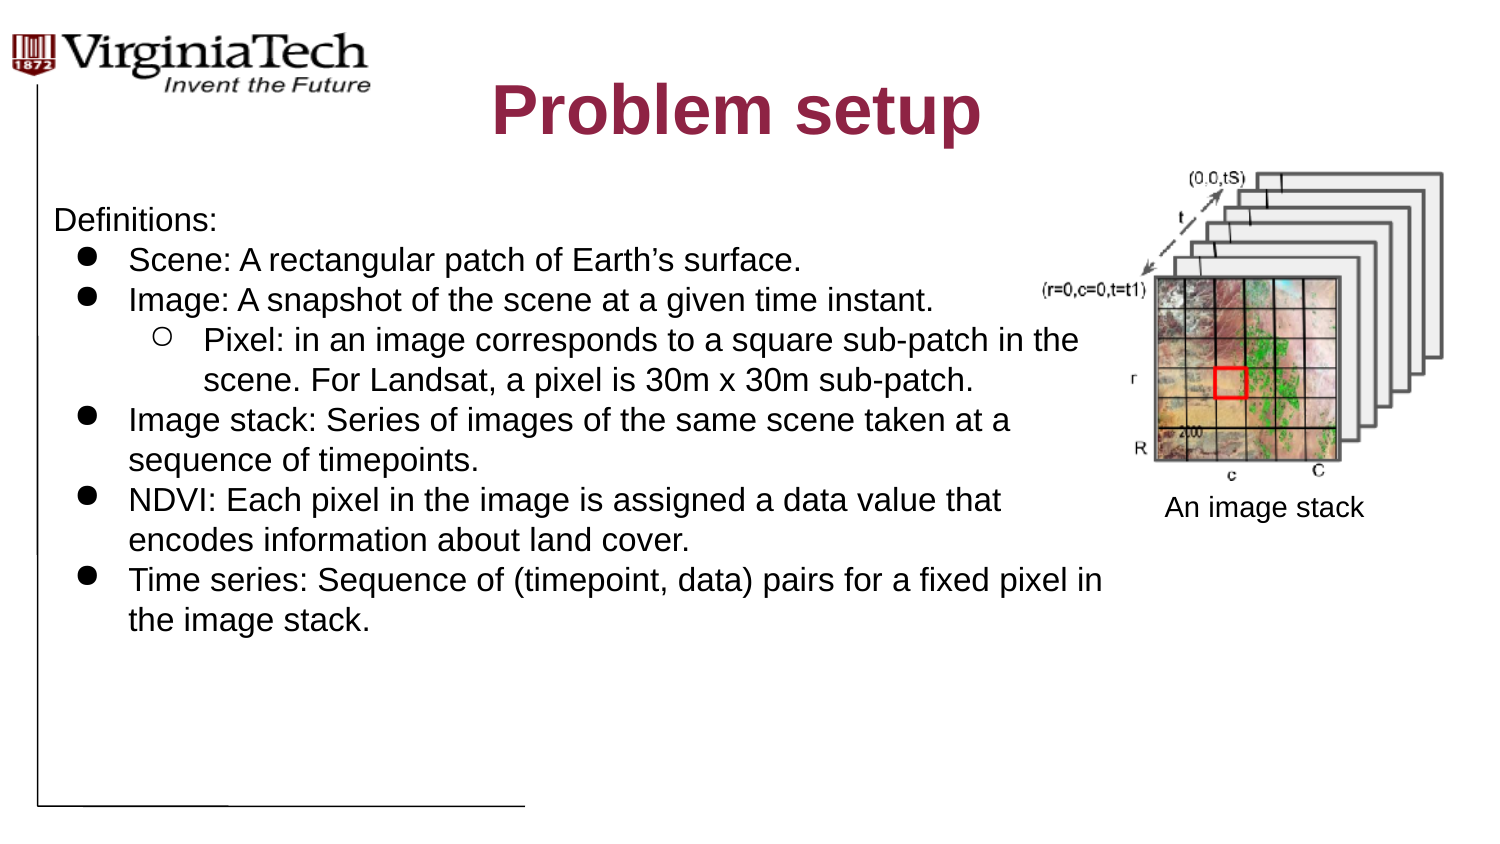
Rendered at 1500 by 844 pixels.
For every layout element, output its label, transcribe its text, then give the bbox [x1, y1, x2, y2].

title Problem setup [90, 56, 1385, 134]
text_box Definitions: Scene: A rectangular patch of Earth’s surface. Image: A snapshot of the scene at a given time instant. Pixel: in an image corresponds to a square sub-patch in the scene. For Landsat, a pixel is 30m x 30m sub-patch. Image stack: Series of images of the same scene taken at a sequence of timepoints. NDVI: Each pixel in the image is assigned a data value that encodes information about land cover. Time series: Sequence of (timepoint, data) pairs for a fixed pixel in the image stack. [38, 143, 1129, 790]
text_box An image stack [1149, 472, 1432, 527]
picture [1129, 171, 1445, 481]
picture [12, 32, 372, 94]
